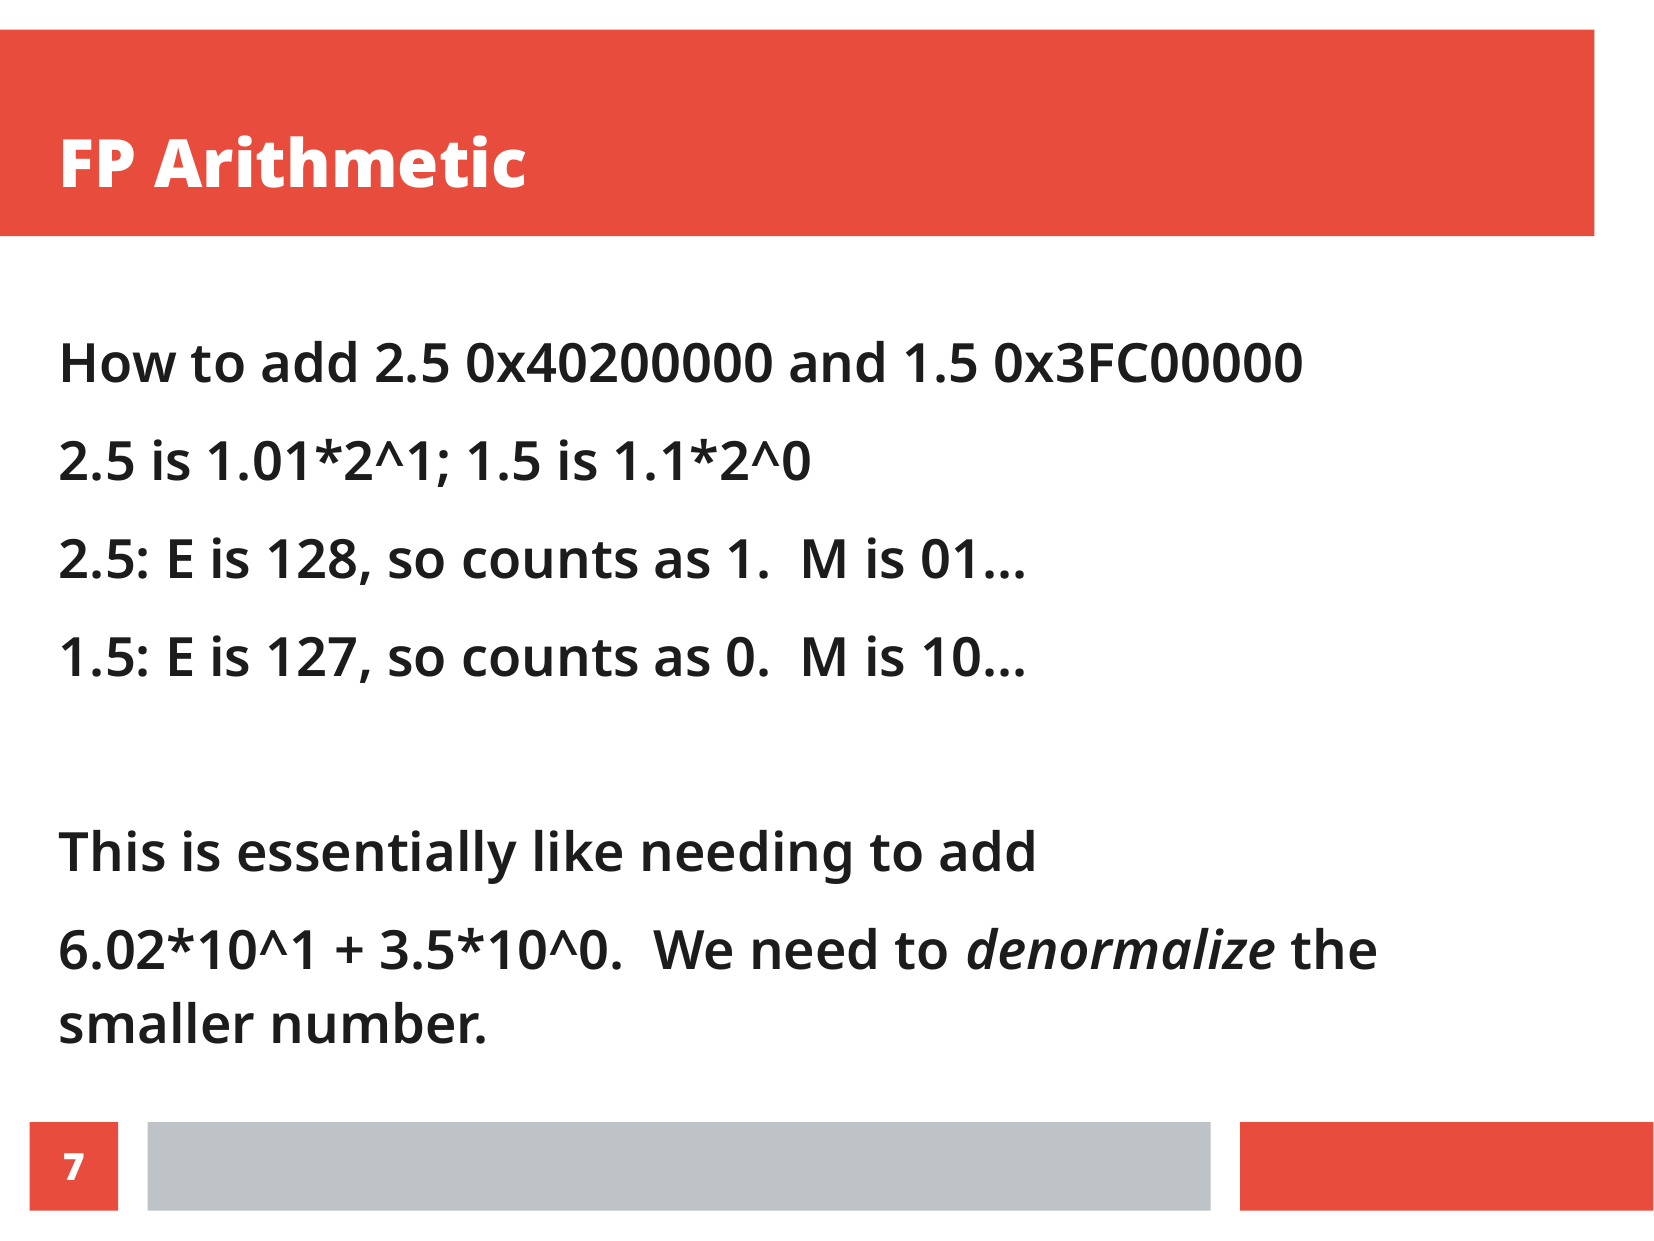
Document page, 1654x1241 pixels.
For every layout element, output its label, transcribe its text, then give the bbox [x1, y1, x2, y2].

title FP Arithmetic [59, 59, 1595, 207]
list How to add 2.5 0x40200000 and 1.5 0x3FC00000 2.5 is 1.01*2^1; 1.5 is 1.1*2^0 2.5: E is 128, so counts as 1. M is 01... 1.5: E is 127, so counts as 0. M is 10... This is essentially like needing to add 6.02*10^1 + 3.5*10^0. We need to denormalize the smaller number. [59, 324, 1565, 1093]
